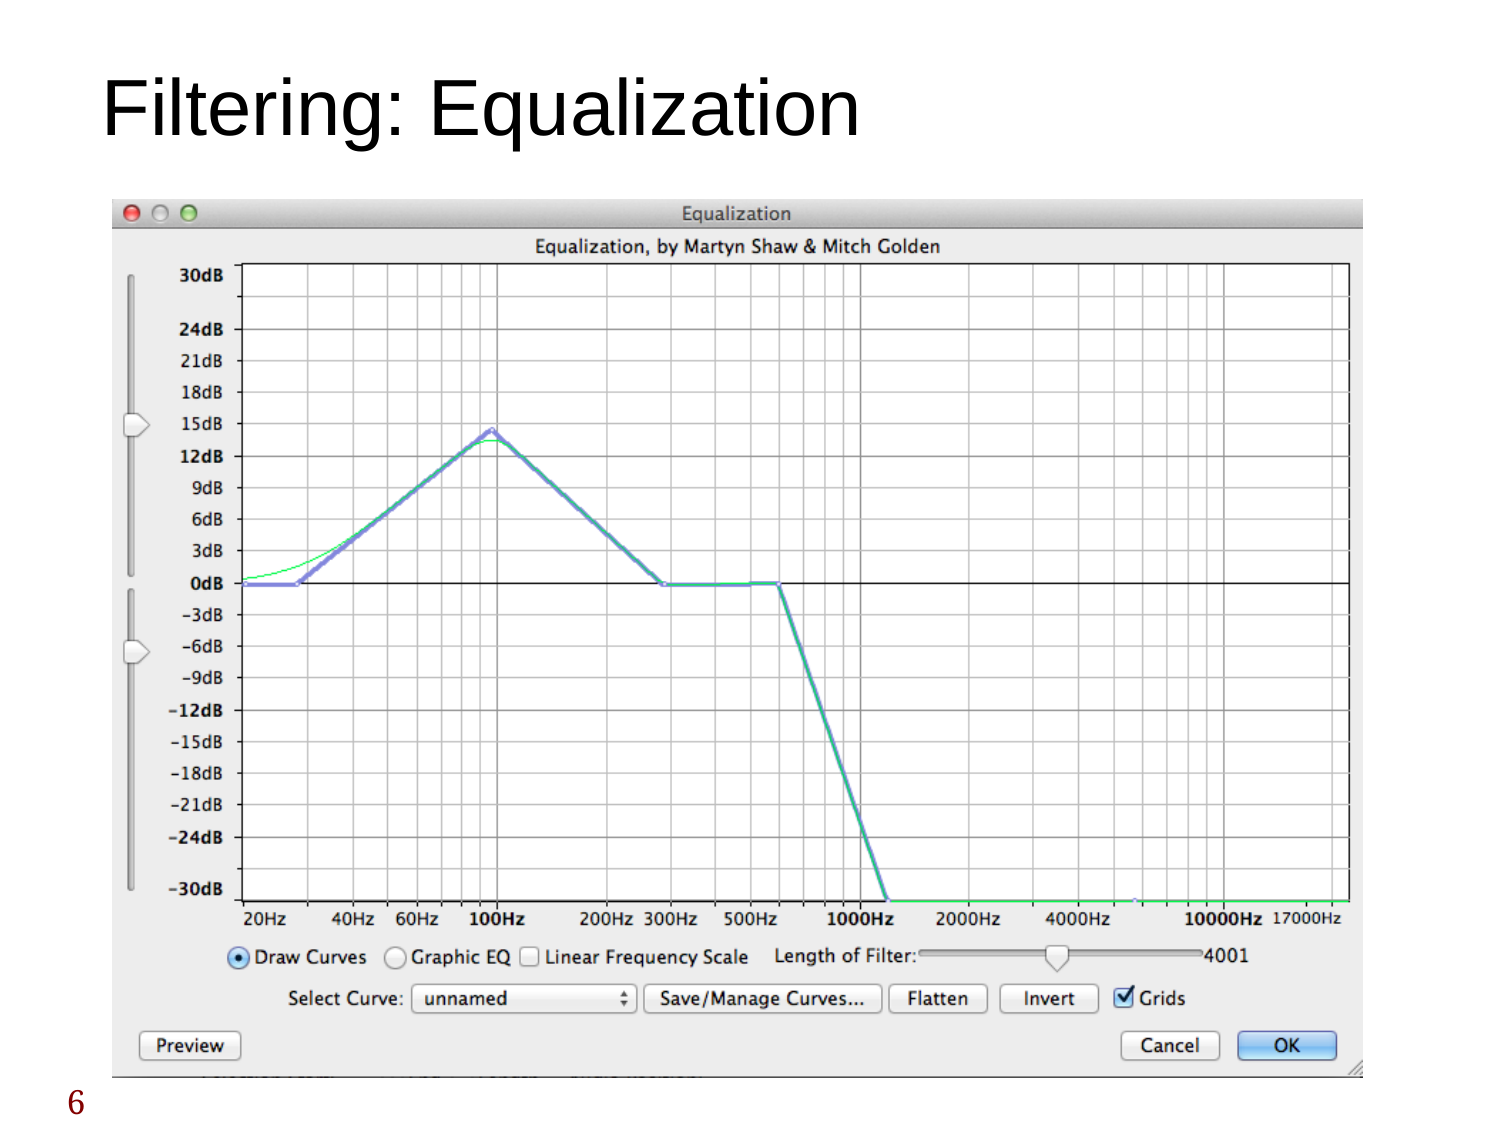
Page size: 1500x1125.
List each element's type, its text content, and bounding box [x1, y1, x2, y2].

title Filtering: Equalization [73, 9, 1350, 198]
picture [112, 199, 1363, 1078]
text_box <number> [66, 1081, 255, 1119]
